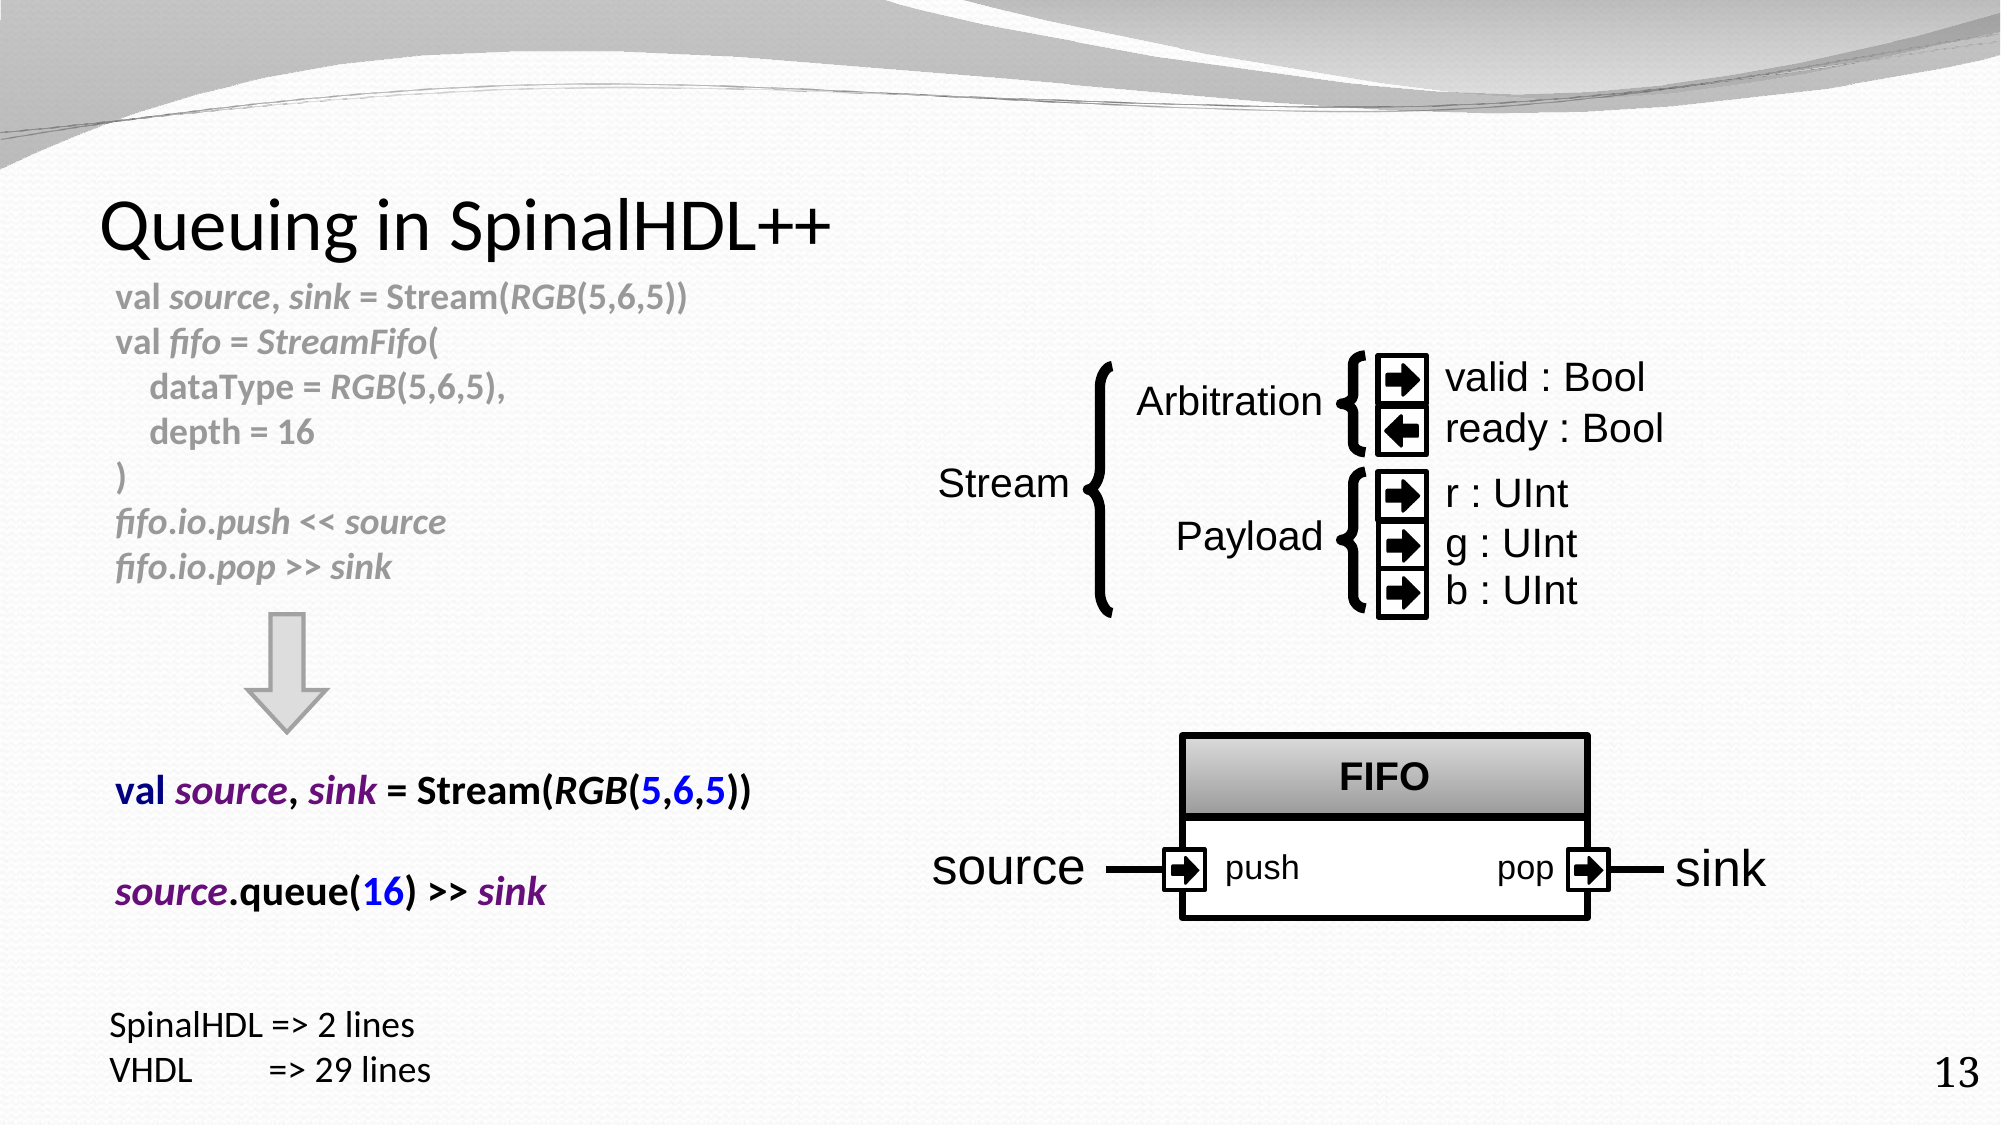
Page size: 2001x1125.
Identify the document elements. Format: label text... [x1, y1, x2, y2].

text_box val source, sink = Stream(RGB(5,6,5)) source.queue(16) >> sink [100, 755, 875, 971]
text_box SpinalHDL => 2 lines VHDL => 29 lines [94, 992, 565, 1098]
text_box <numéro> [1813, 1042, 1981, 1103]
picture [0, 0, 2001, 1125]
text_box [247, 614, 326, 733]
title Queuing in SpinalHDL++ [99, 78, 1985, 266]
text_box val source, sink = Stream(RGB(5,6,5)) val fifo = StreamFifo( dataType = RGB(5,6,5), depth = 16 ) fifo.io.push << source fifo.io.pop >> sink [100, 265, 709, 686]
